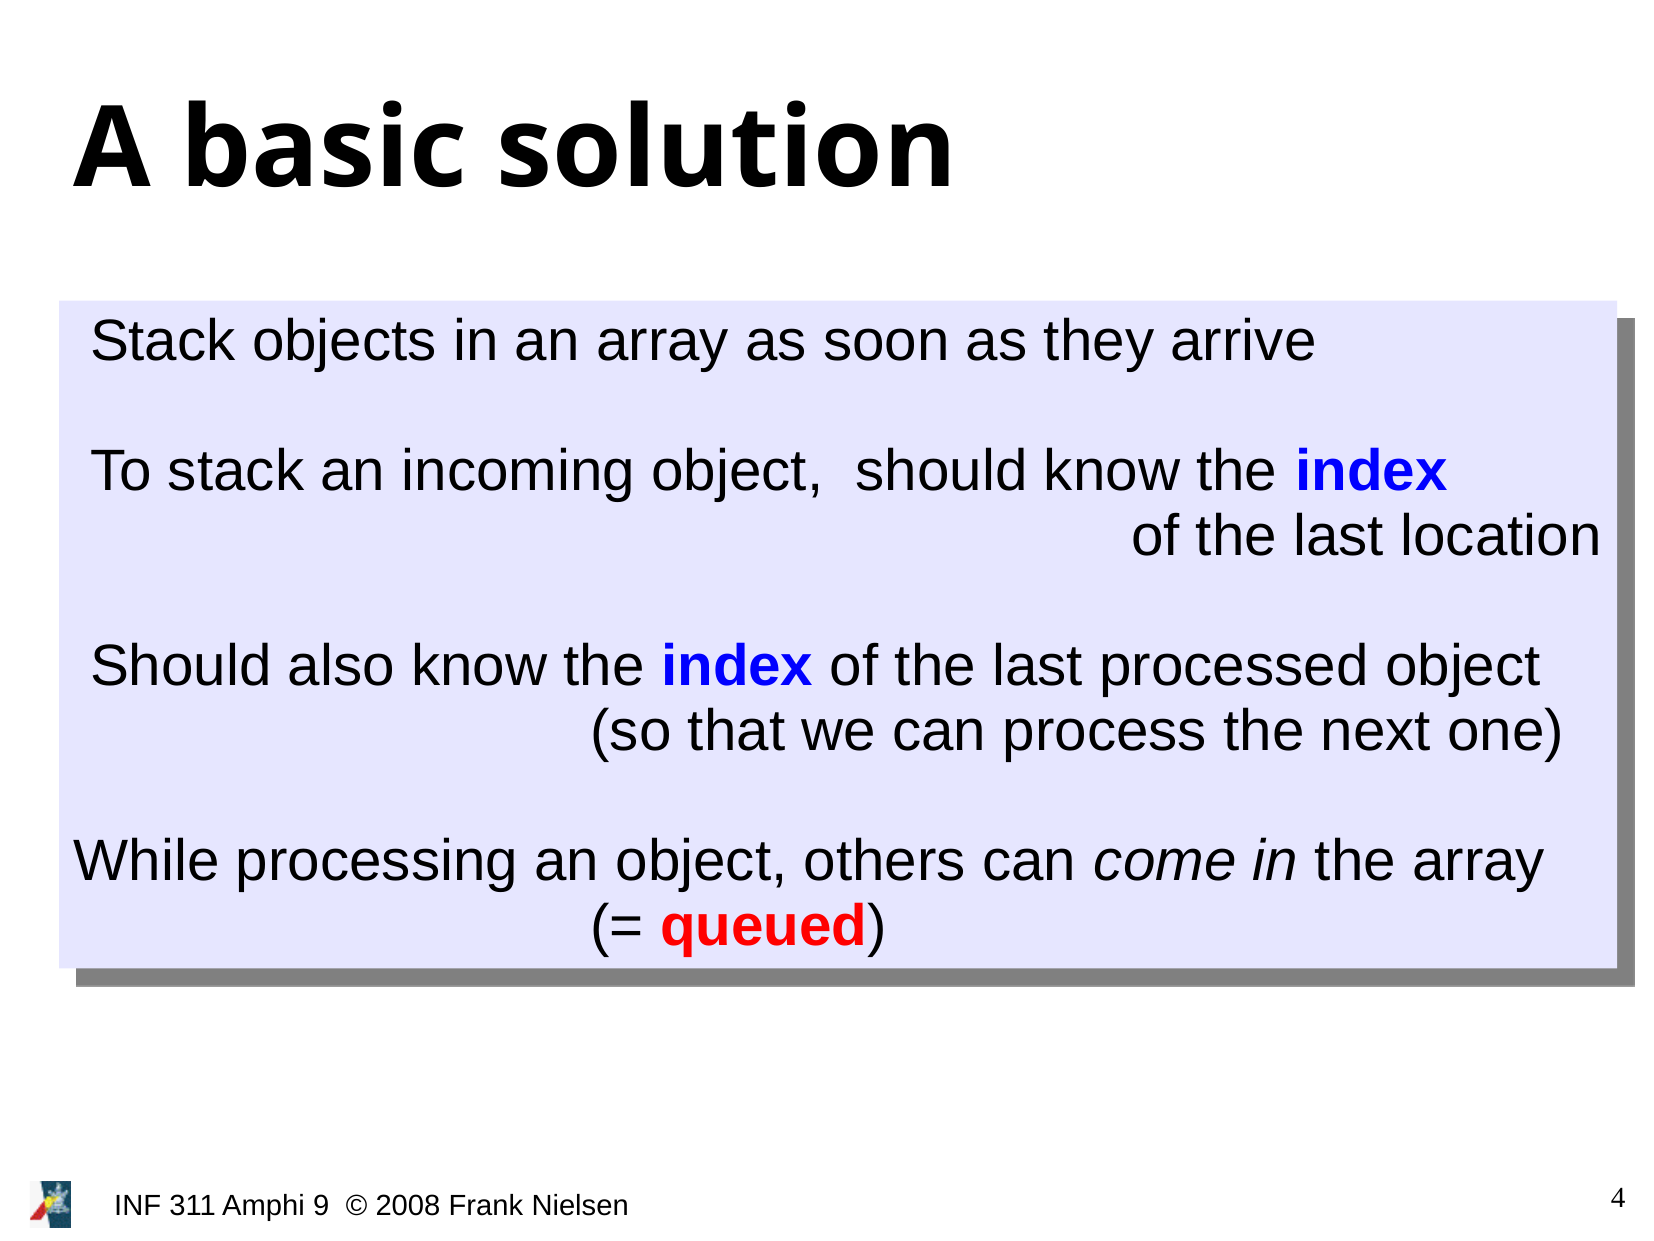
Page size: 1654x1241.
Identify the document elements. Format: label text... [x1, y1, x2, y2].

text_box A basic solution [59, 59, 1077, 233]
text_box Stack objects in an array as soon as they arrive To stack an incoming object, should know the index of the last location Should also know the index of the last processed object (so that we can process the next one) While processing an object, others can come in the array (= queued) [59, 300, 1618, 969]
picture [29, 1181, 71, 1228]
